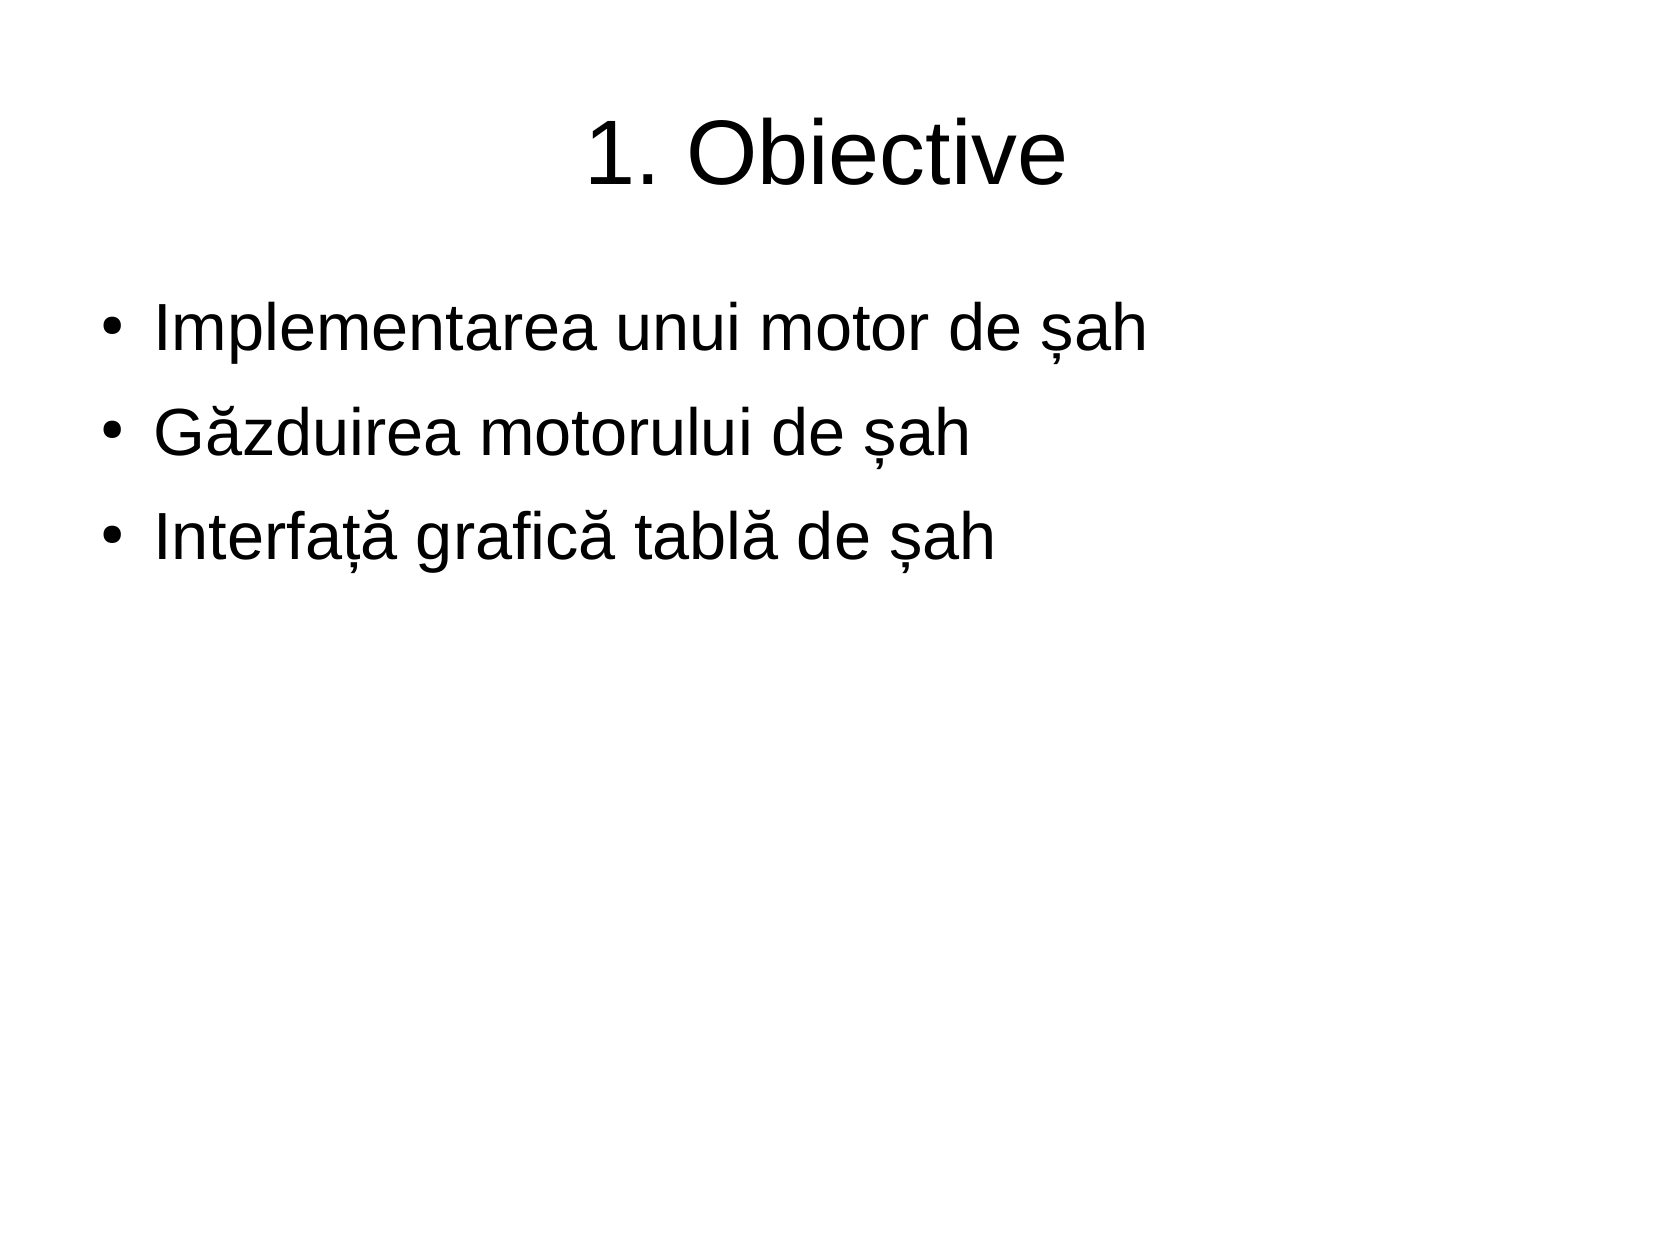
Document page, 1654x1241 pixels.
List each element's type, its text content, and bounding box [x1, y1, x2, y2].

title 1. Obiective [82, 49, 1571, 257]
list Implementarea unui motor de șah Găzduirea motorului de șah Interfață grafică tablă de șah [82, 290, 1571, 1010]
